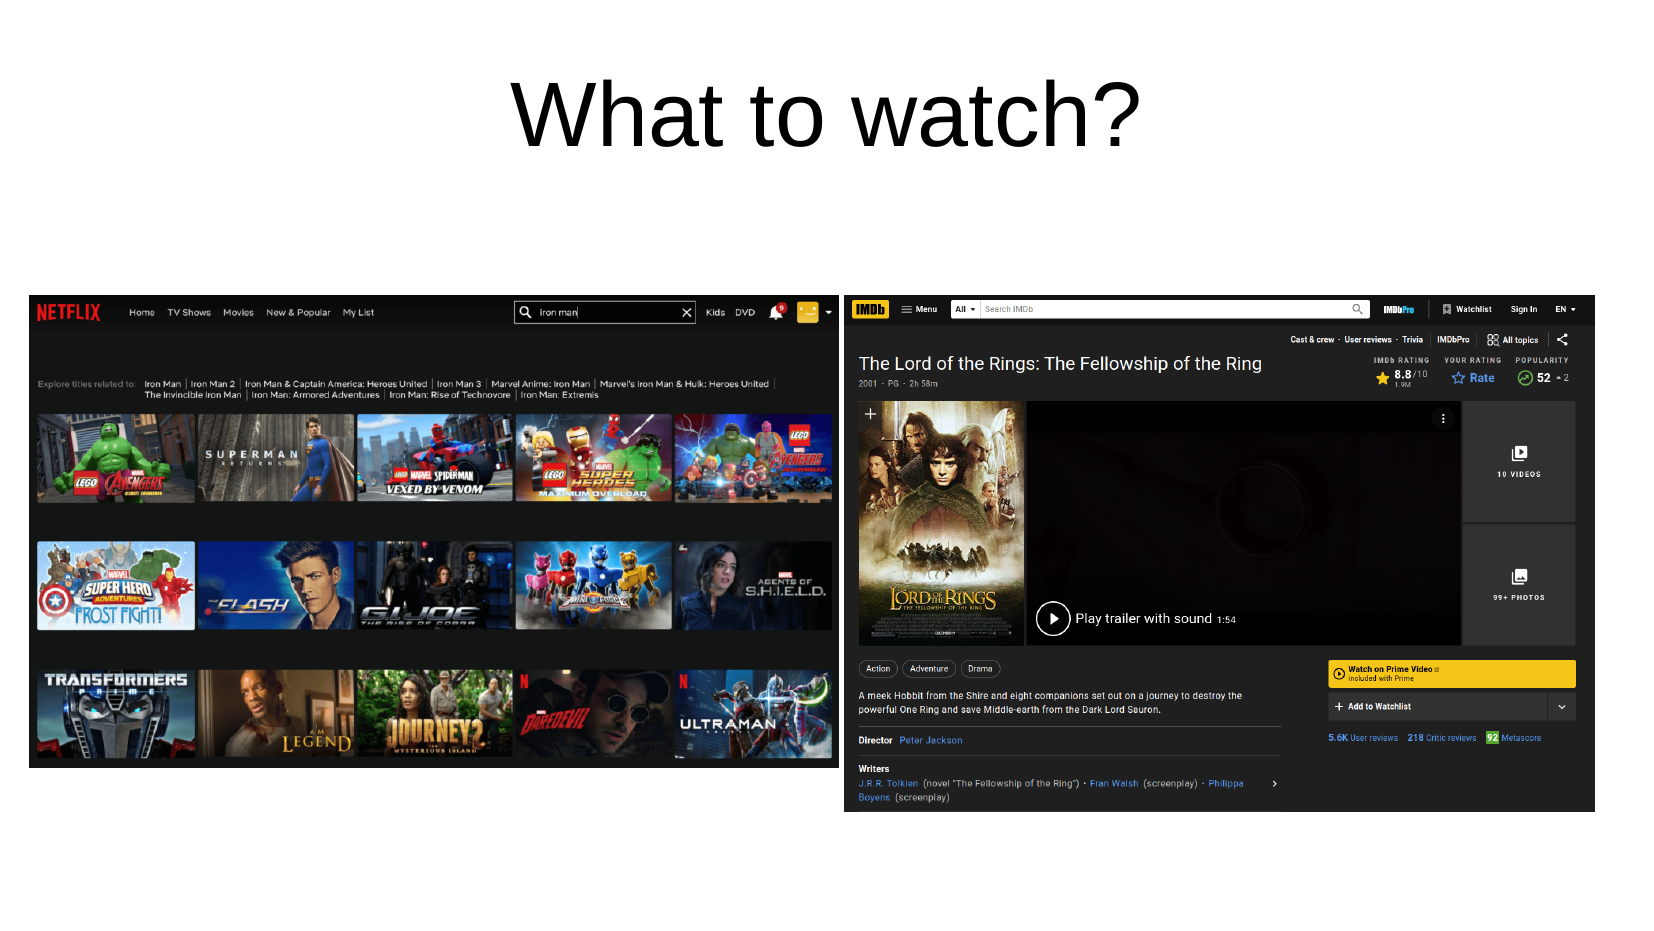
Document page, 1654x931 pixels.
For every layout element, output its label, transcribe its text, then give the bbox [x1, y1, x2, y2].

picture [844, 295, 1595, 812]
picture [29, 295, 839, 768]
title What to watch? [82, 37, 1571, 193]
